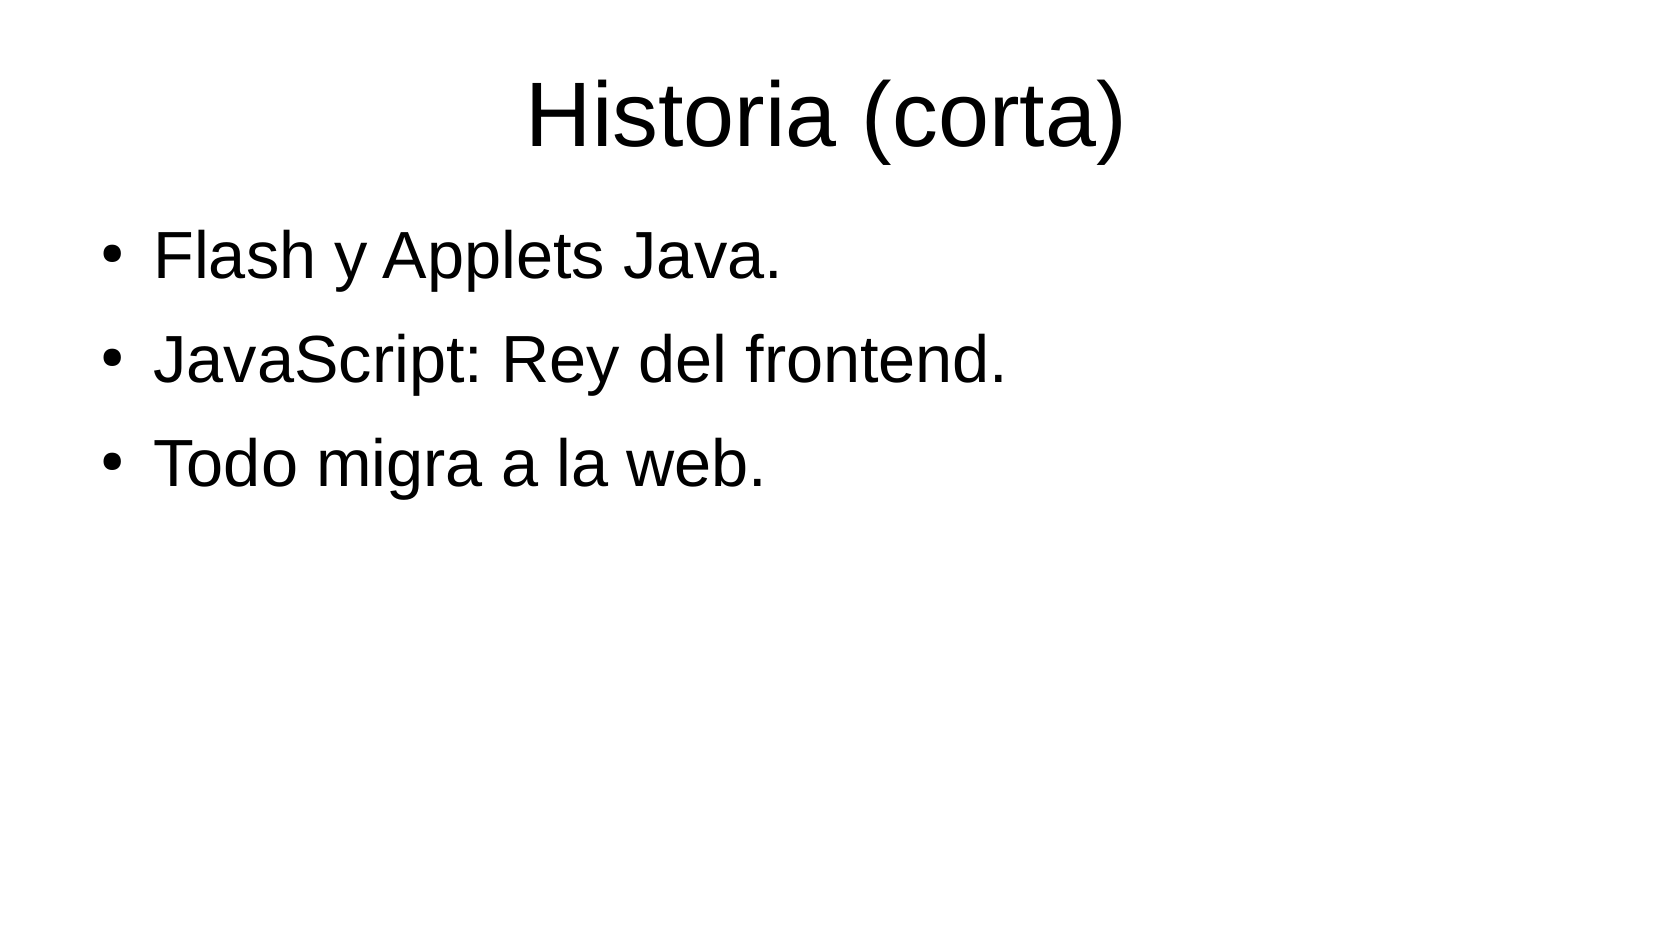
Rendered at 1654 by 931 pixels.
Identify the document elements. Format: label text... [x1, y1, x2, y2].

title Historia (corta) [82, 37, 1571, 193]
list Flash y Applets Java. JavaScript: Rey del frontend. Todo migra a la web. [82, 217, 1571, 758]
